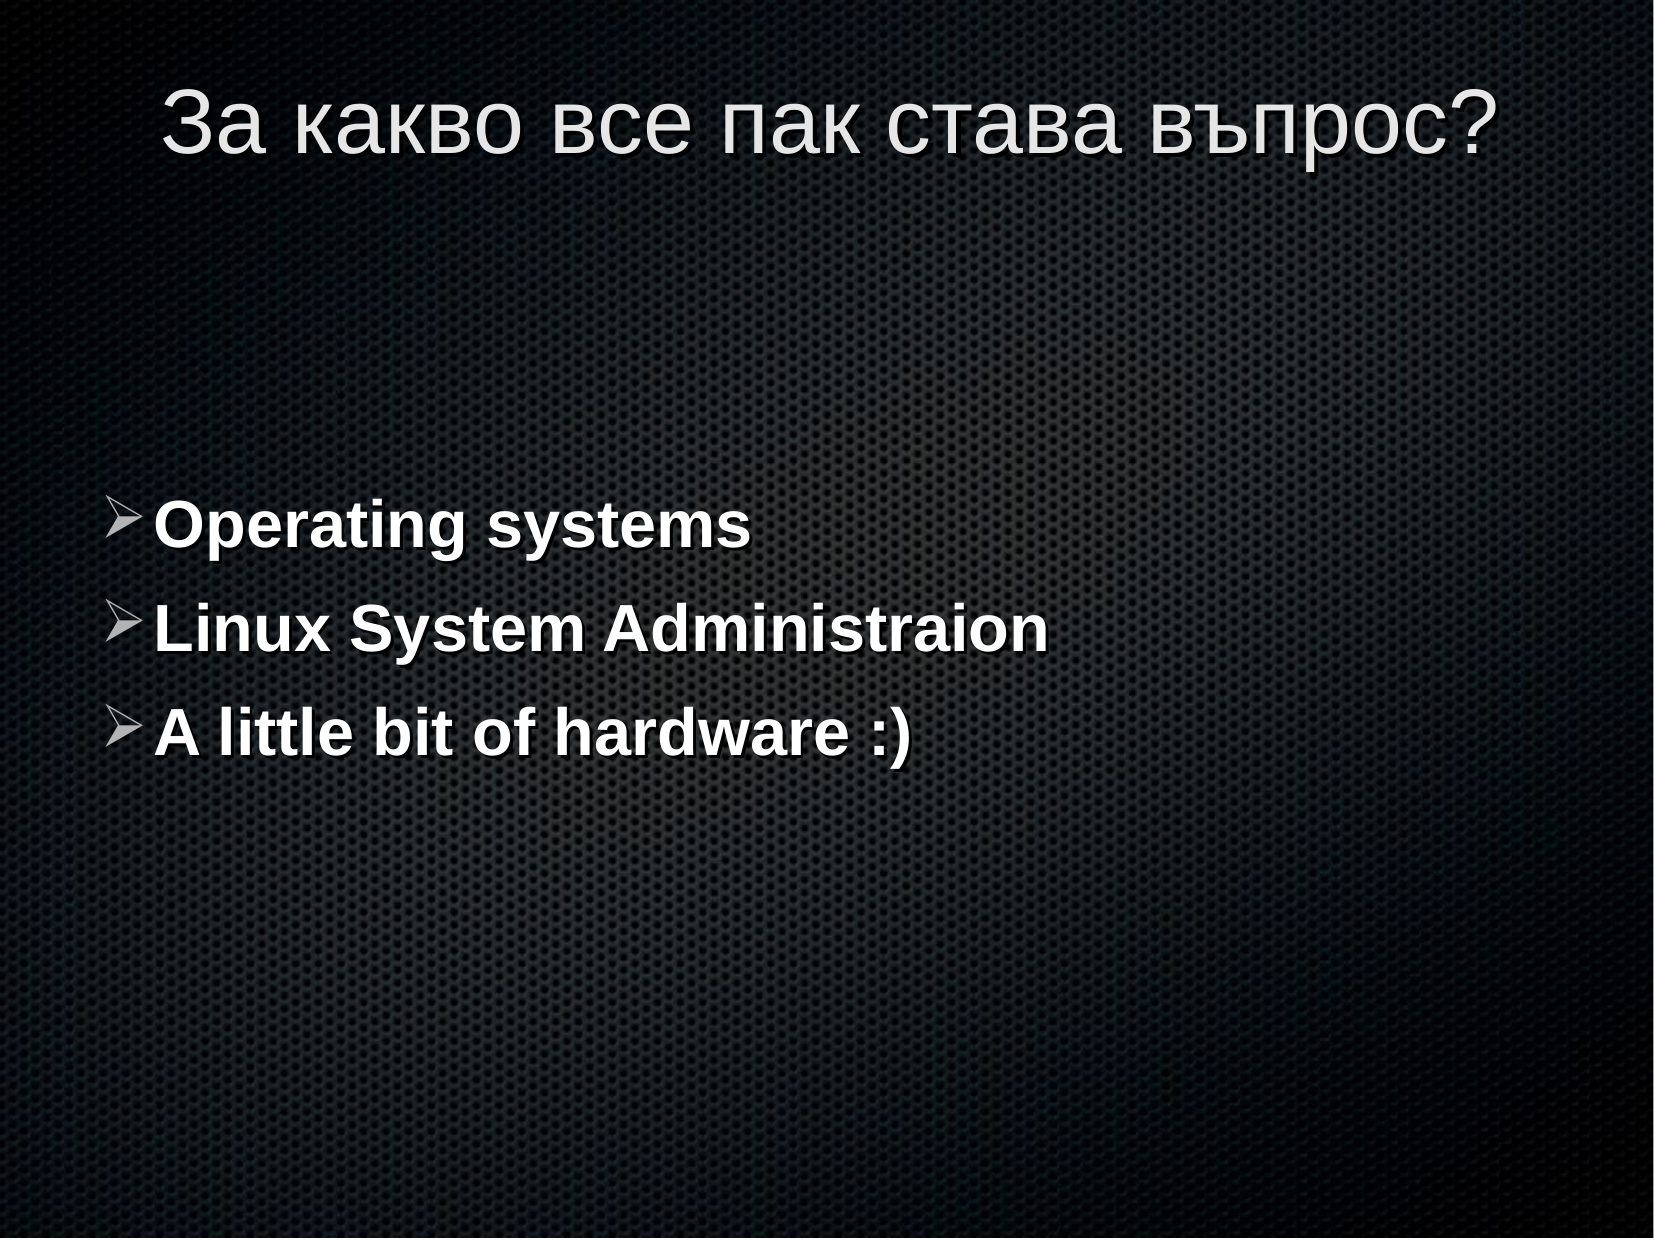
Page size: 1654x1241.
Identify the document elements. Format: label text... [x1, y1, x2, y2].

title За какво все пак става въпрос? [86, 25, 1576, 218]
list Operating systems Linux System Administraion A little bit of hardware :) [82, 173, 1571, 863]
picture [0, 0, 1654, 1238]
